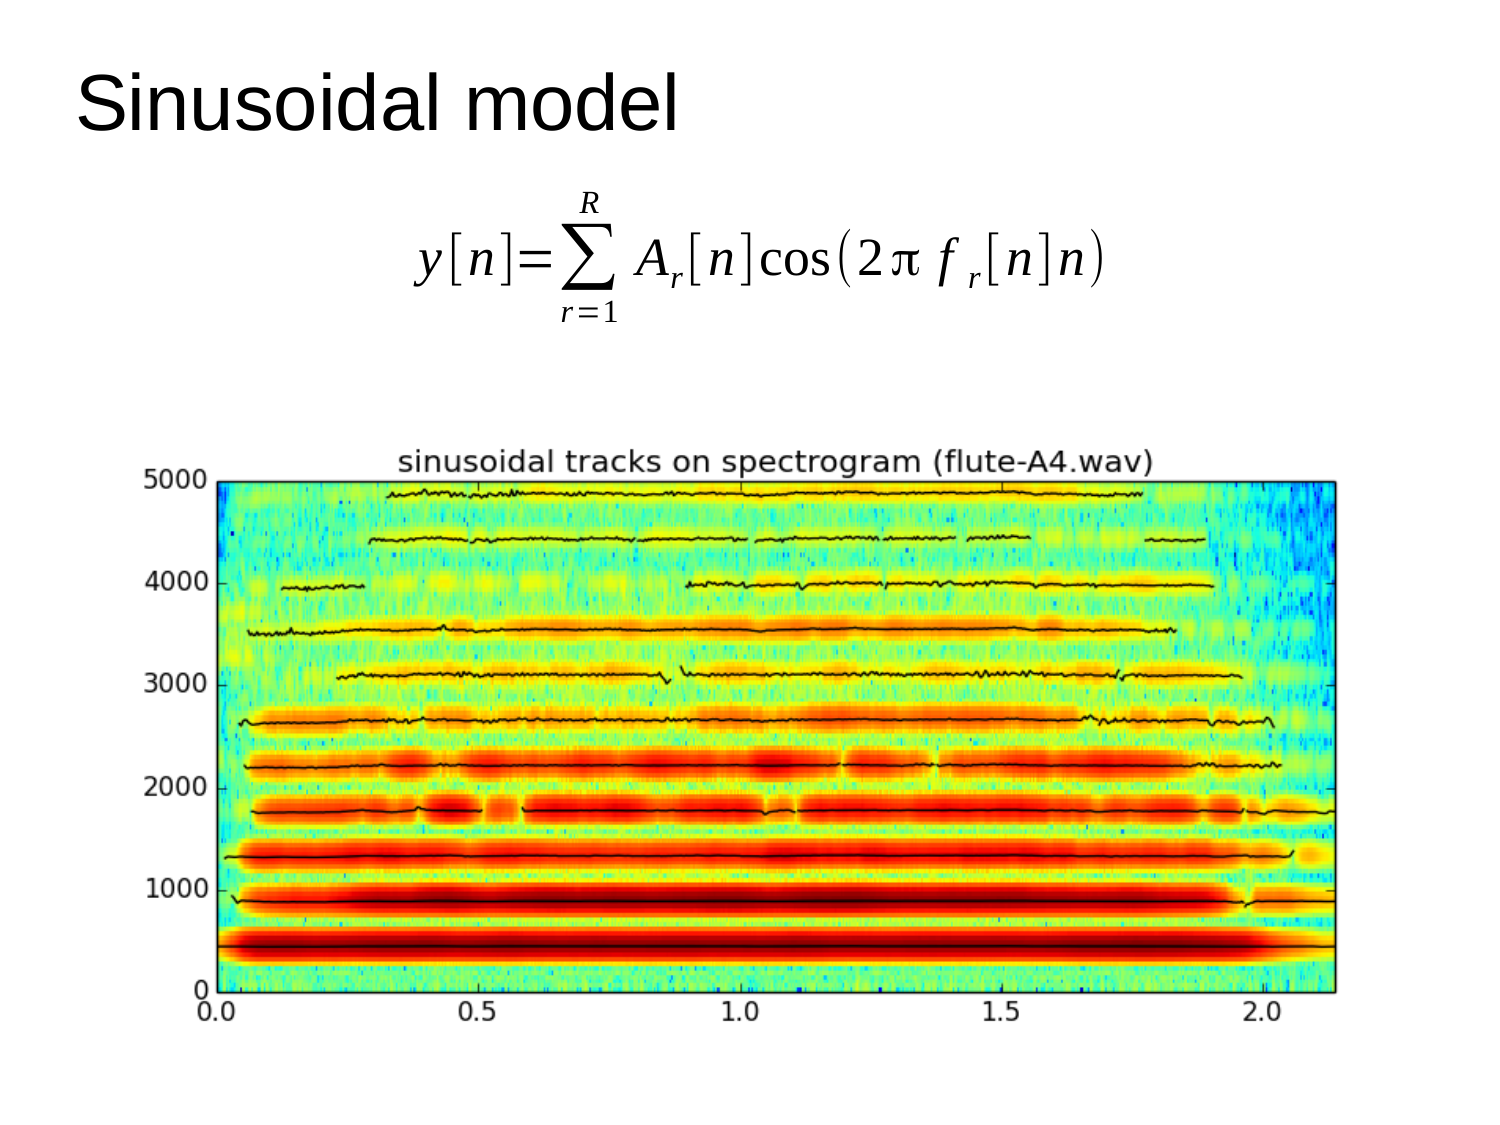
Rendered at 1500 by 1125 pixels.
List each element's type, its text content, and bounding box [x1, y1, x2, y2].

title Sinusoidal model [75, 9, 1425, 198]
picture [110, 419, 1387, 1050]
chart [405, 184, 1113, 330]
